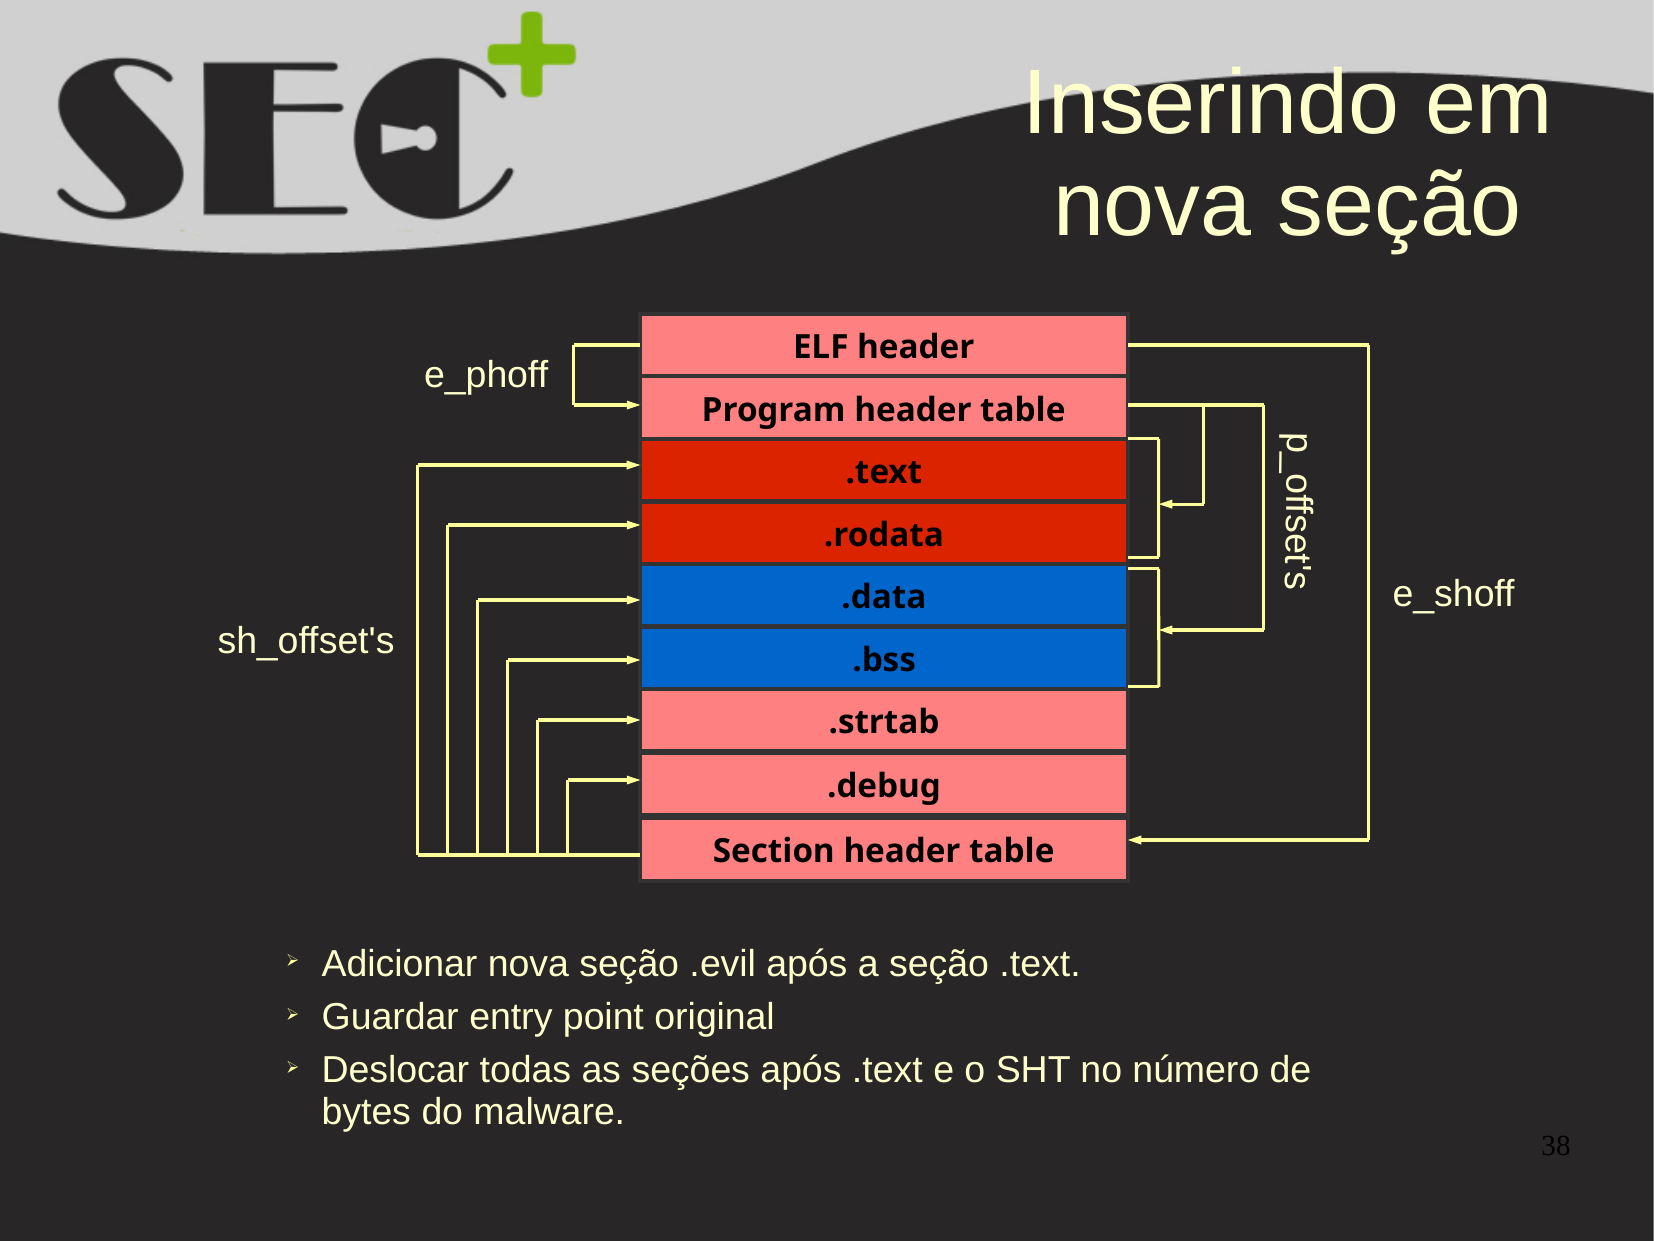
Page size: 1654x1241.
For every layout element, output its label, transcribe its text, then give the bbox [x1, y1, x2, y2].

text_box Deslocar todas as seções após .text e o SHT no número de bytes do malware. [270, 1047, 1366, 1142]
text_box .debug [640, 752, 1128, 815]
text_box .text [640, 438, 1128, 501]
text_box e_shoff [1376, 563, 1532, 624]
text_box Section header table [640, 818, 1128, 881]
text_box .rodata [640, 501, 1128, 564]
text_box Adicionar nova seção .evil após a seção .text. [270, 933, 1366, 986]
text_box Program header table [640, 376, 1128, 438]
title Inserindo em nova seção [1005, 49, 1571, 257]
text_box sh_offset's [201, 610, 412, 671]
text_box .strtab [640, 688, 1128, 752]
text_box ELF header [640, 313, 1128, 376]
text_box Guardar entry point original [270, 986, 1366, 1047]
text_box .bss [640, 626, 1128, 688]
text_box e_phoff [407, 345, 565, 405]
text_box p_offset's [1267, 415, 1331, 608]
picture [0, 0, 1654, 1241]
text_box .data [640, 564, 1128, 626]
